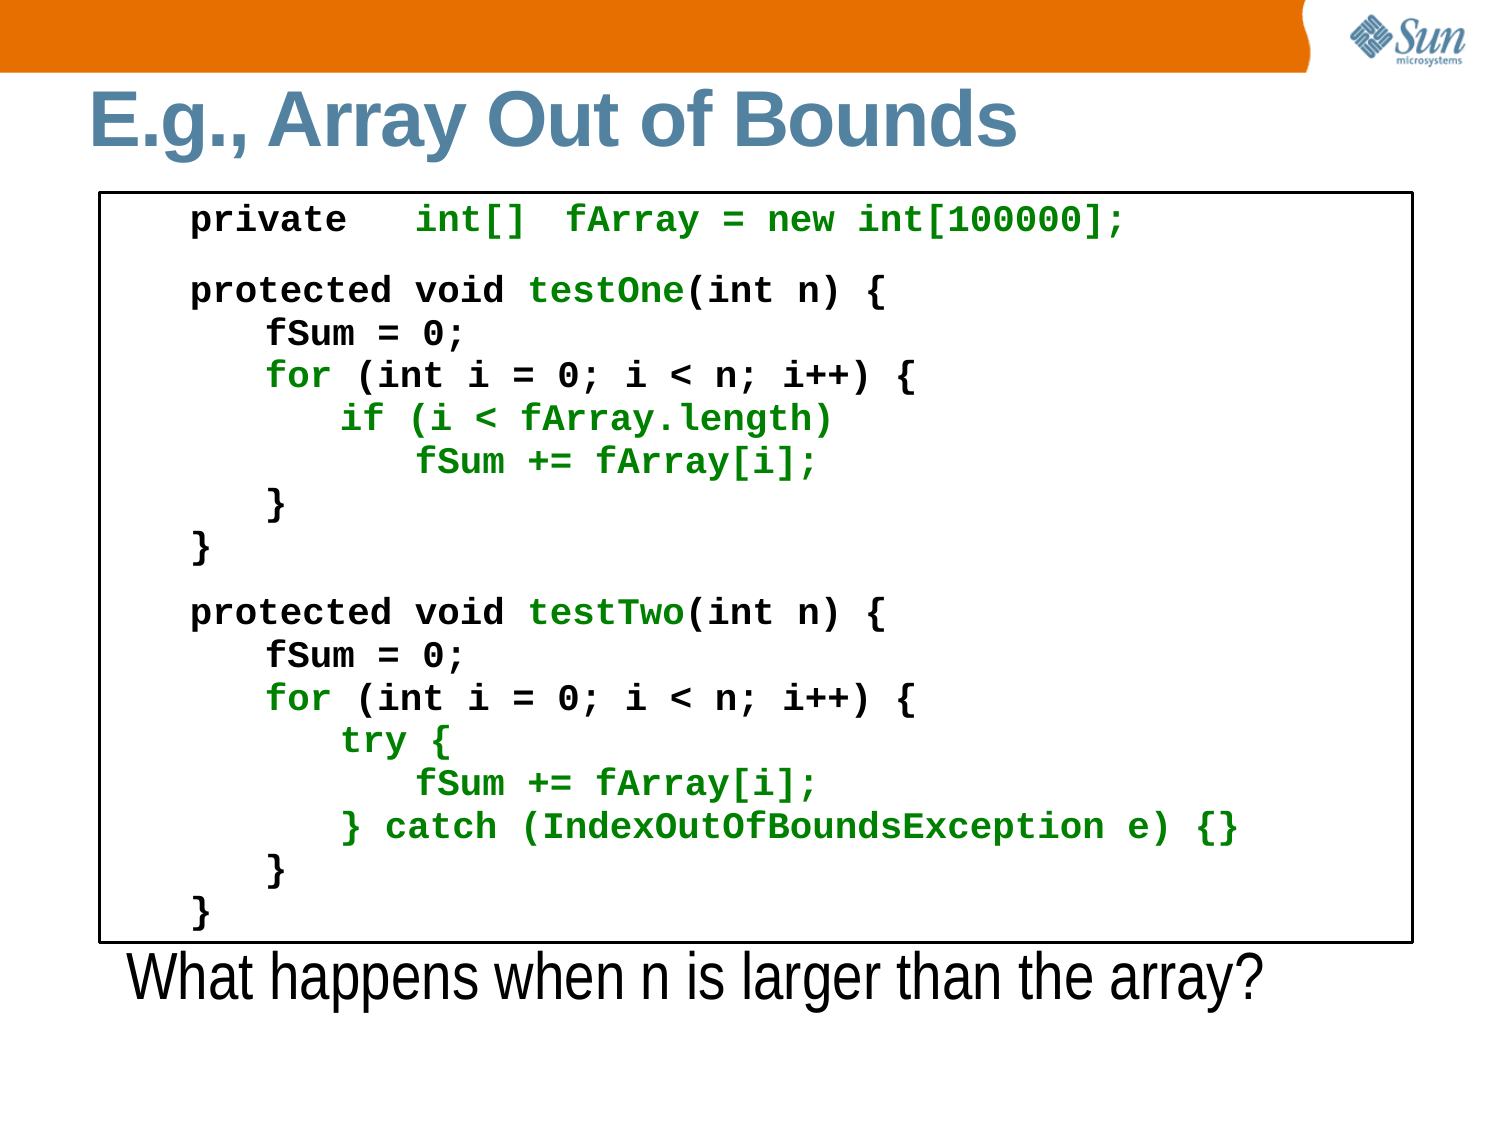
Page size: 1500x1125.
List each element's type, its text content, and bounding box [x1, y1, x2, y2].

title E.g., Array Out of Bounds [89, 82, 1411, 204]
picture [0, 0, 1500, 75]
text_box private int[] fArray = new int[100000]; protected void testOne(int n) { fSum = 0; for (int i = 0; i < n; i++) { if (i < fArray.length) fSum += fArray[i]; } } protected void testTwo(int n) { fSum = 0; for (int i = 0; i < n; i++) { try { fSum += fArray[i]; } catch (IndexOutOfBoundsException e) {} } } [99, 192, 1413, 943]
list What happens when n is larger than the array? [91, 939, 1400, 1110]
